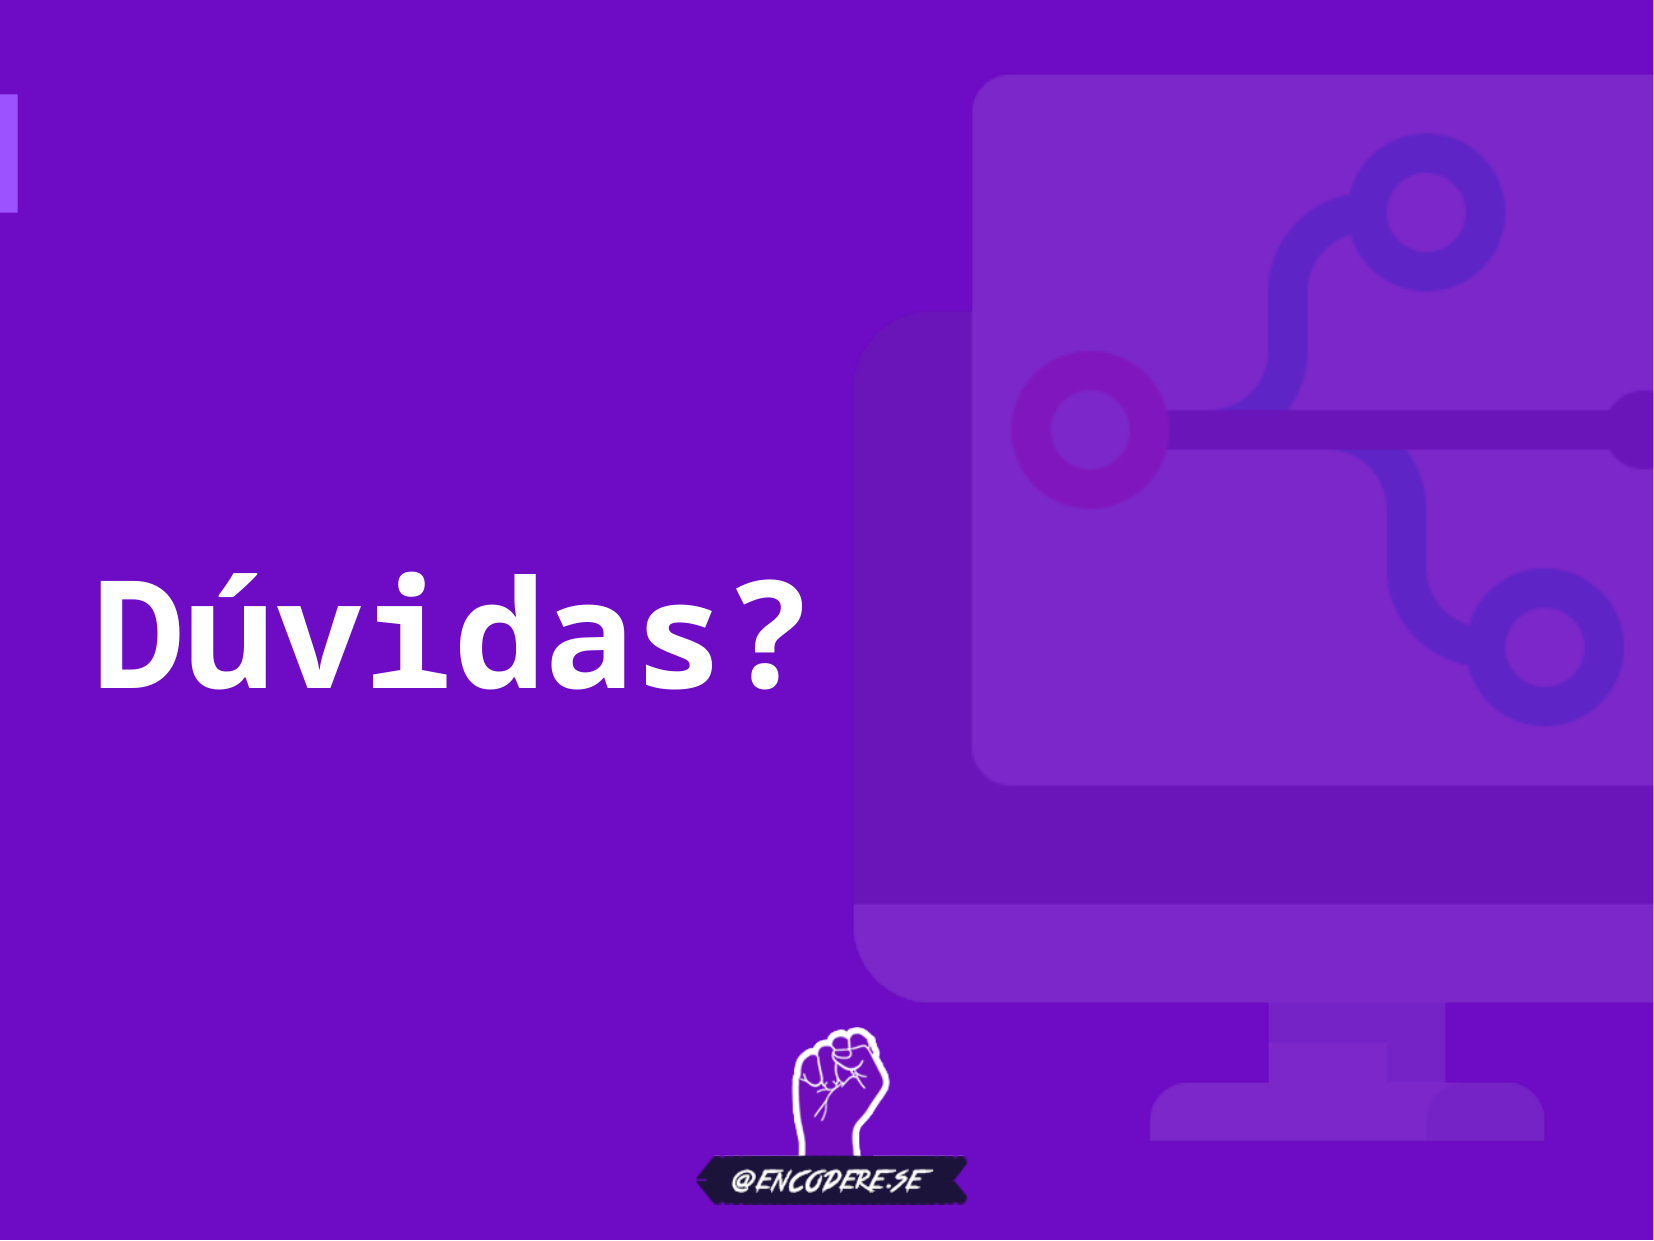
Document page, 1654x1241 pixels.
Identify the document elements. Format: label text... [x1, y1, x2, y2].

picture [696, 0, 1654, 1241]
title Dúvidas? [94, 445, 1391, 815]
text_box [0, 94, 18, 213]
